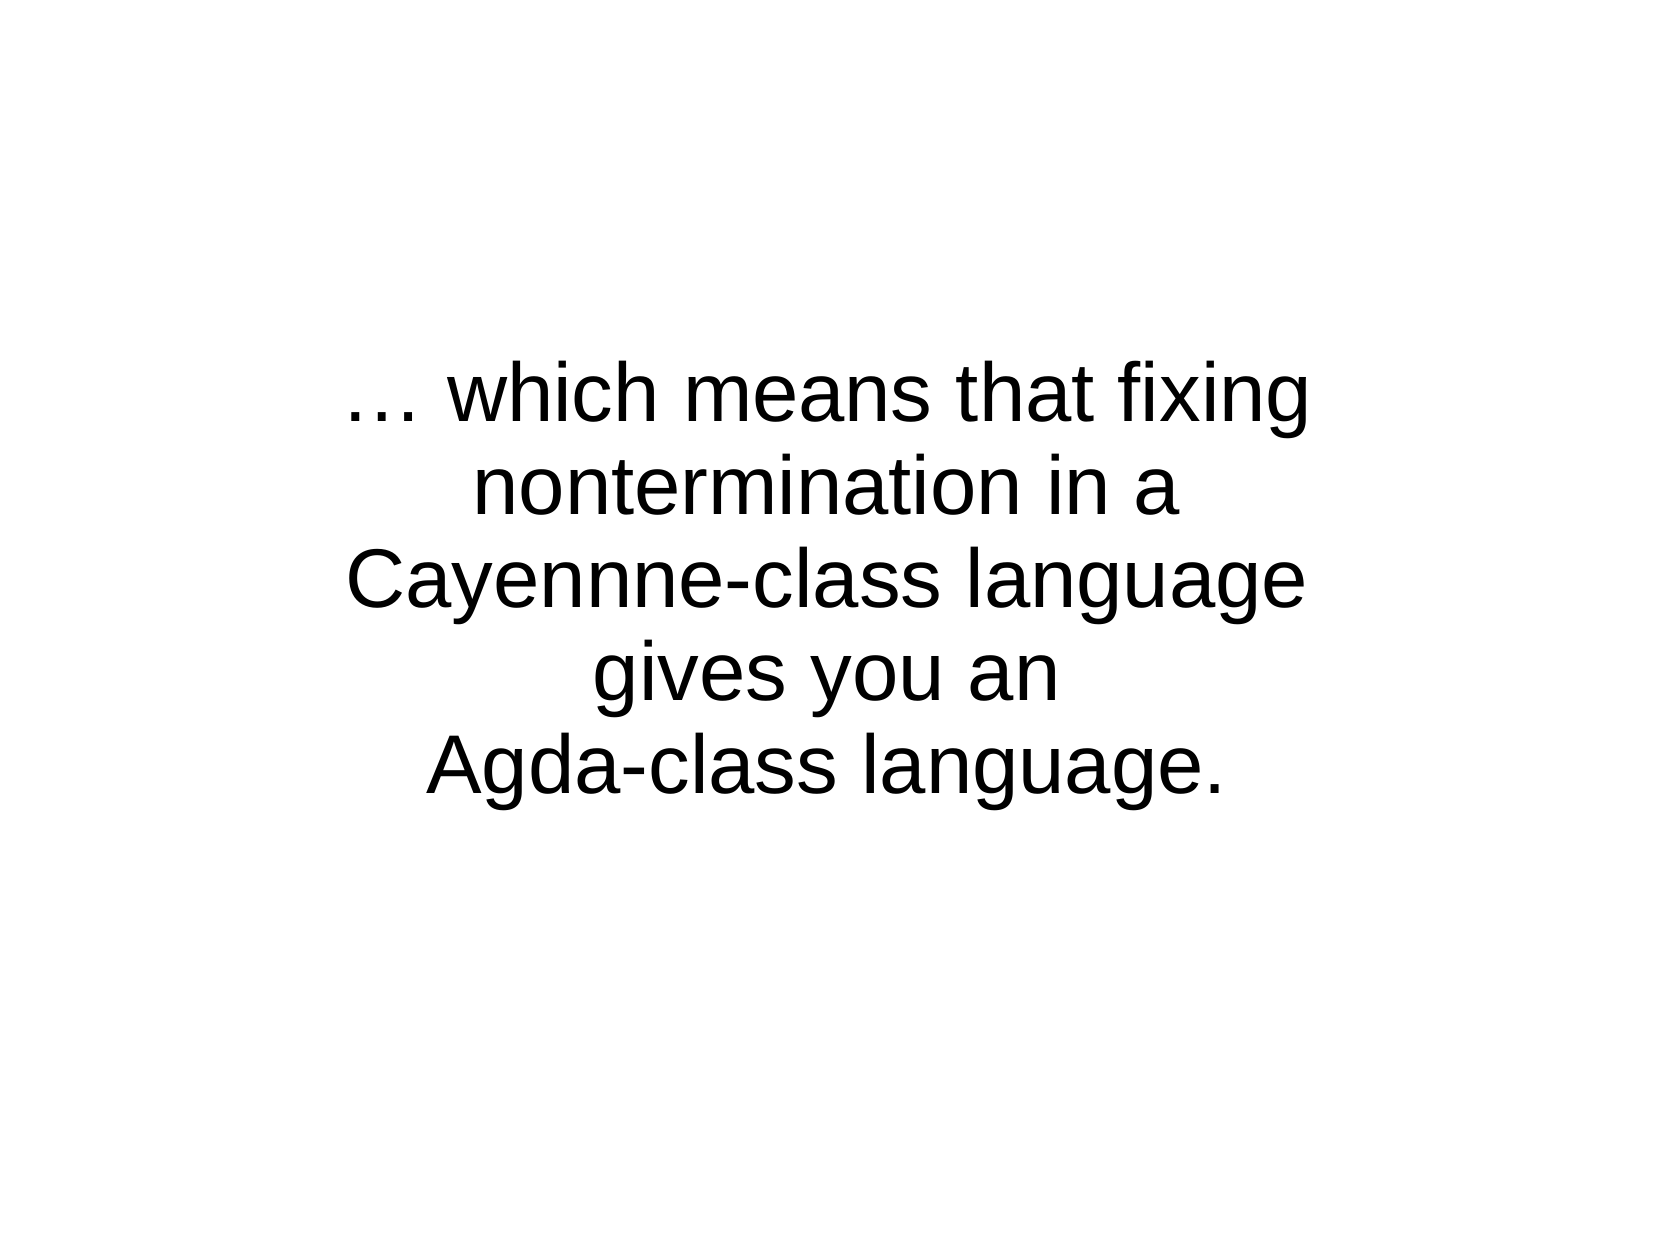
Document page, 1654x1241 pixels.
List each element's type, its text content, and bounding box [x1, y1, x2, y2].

subtitle … which means that fixing nontermination in a Cayennne-class language gives you an Agda-class language. [82, 49, 1571, 1109]
